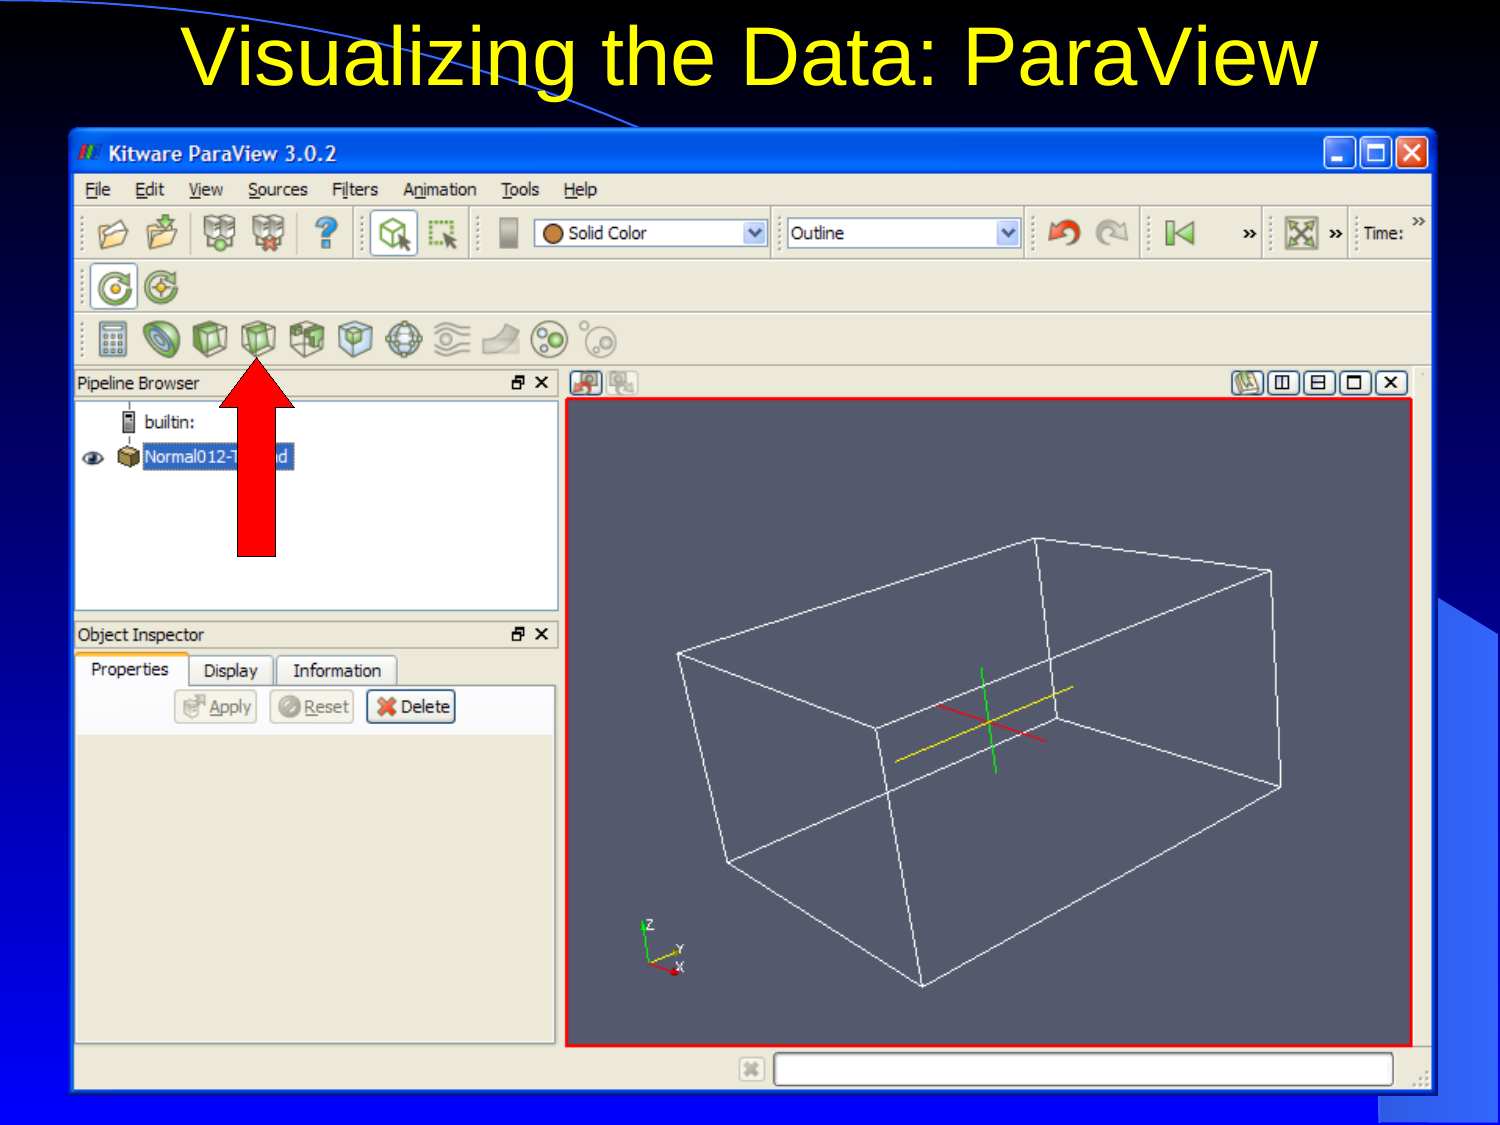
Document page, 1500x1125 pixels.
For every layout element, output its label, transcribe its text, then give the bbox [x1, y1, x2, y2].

title Visualizing the Data: ParaView [112, 5, 1388, 114]
picture [68, 127, 1438, 1097]
text_box [219, 357, 295, 557]
